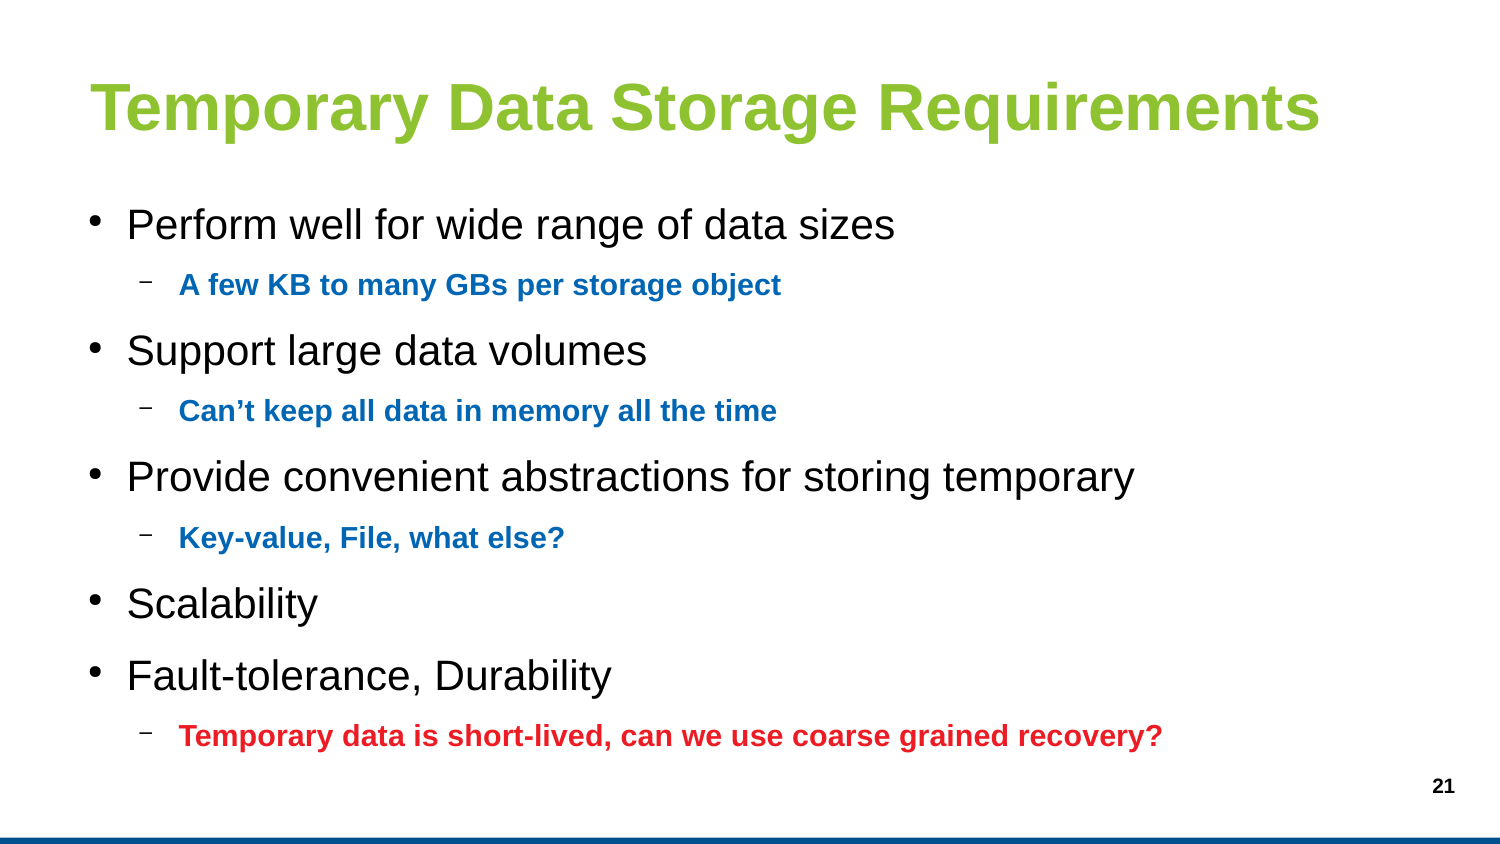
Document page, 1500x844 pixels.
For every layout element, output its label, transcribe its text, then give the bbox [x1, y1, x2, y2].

title Temporary Data Storage Requirements [75, 33, 1426, 175]
list Perform well for wide range of data sizes A few KB to many GBs per storage object Support large data volumes Can’t keep all data in memory all the time Provide convenient abstractions for storing temporary Key-value, File, what else? Scalability Fault-tolerance, Durability Temporary data is short-lived, can we use coarse grained recovery? [75, 196, 1425, 754]
